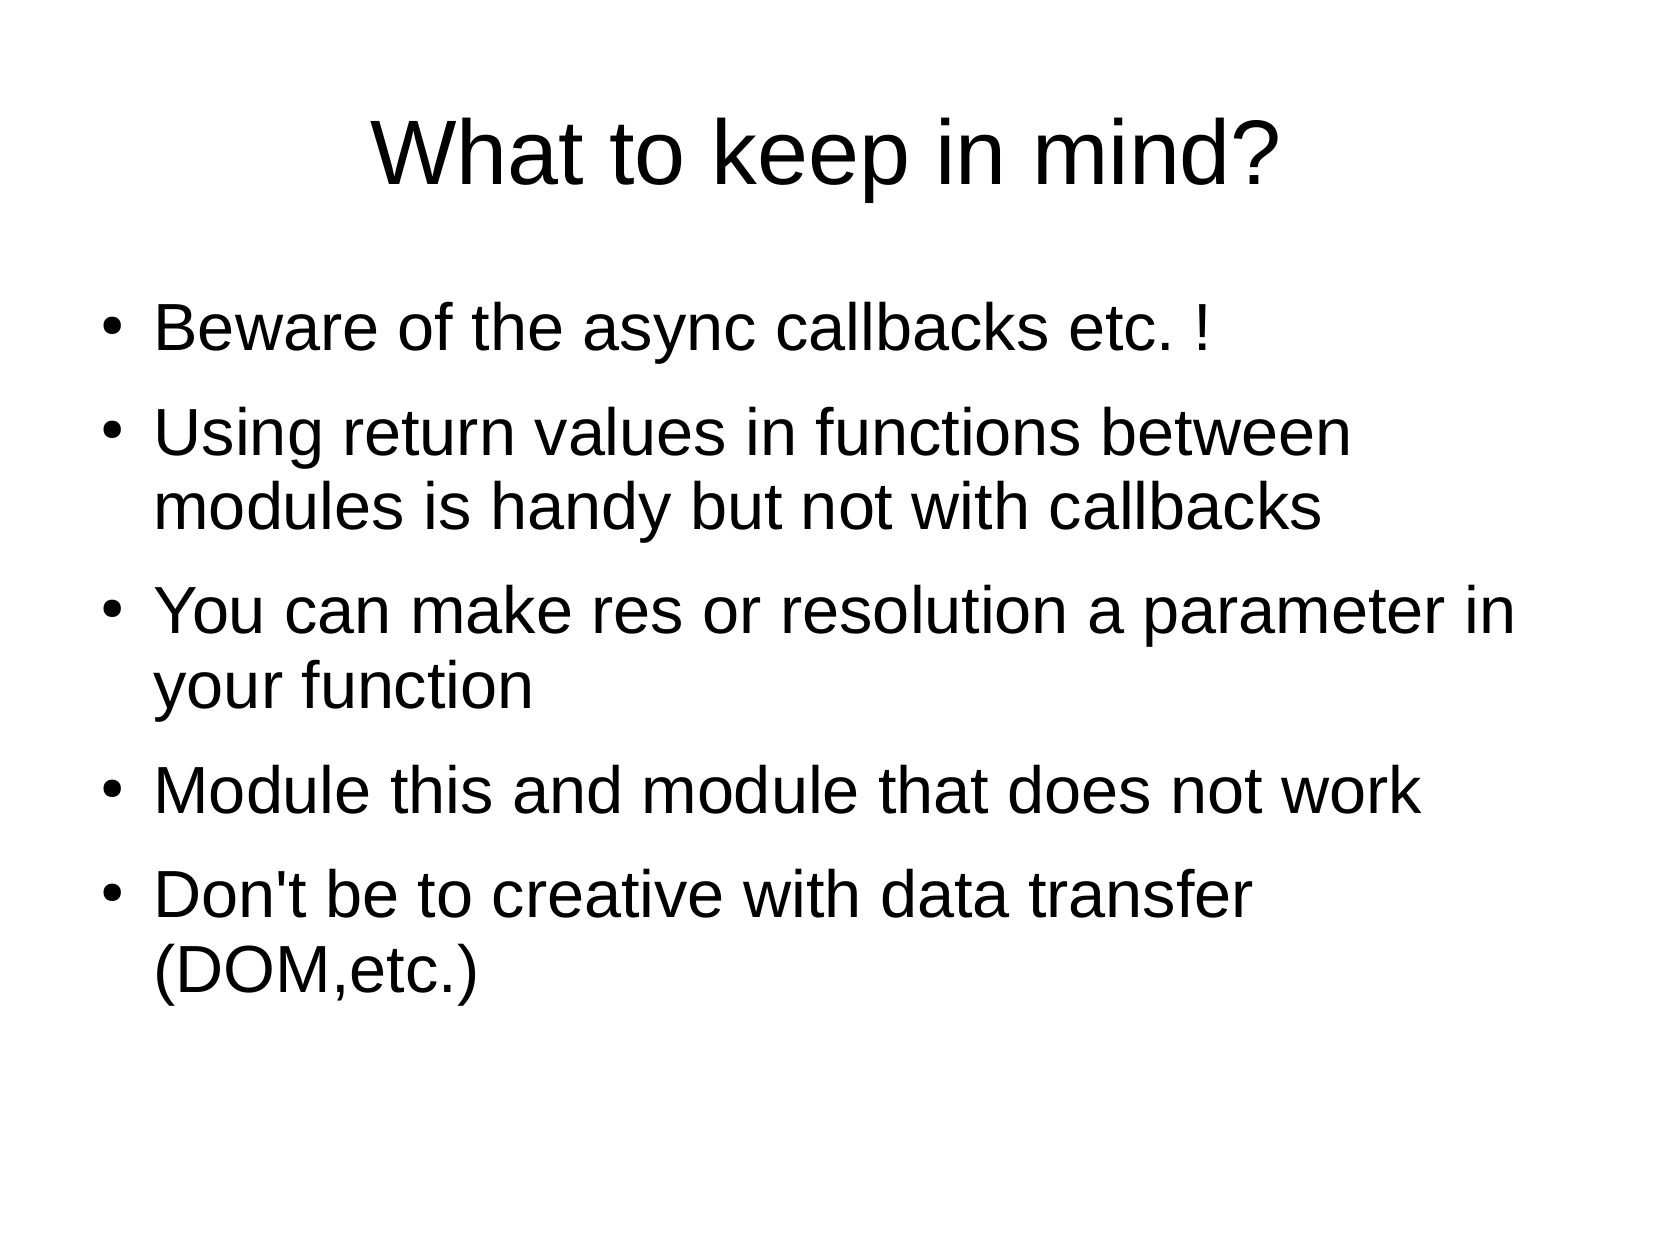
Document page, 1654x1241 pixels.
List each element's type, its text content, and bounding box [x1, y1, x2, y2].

list Beware of the async callbacks etc. ! Using return values in functions between modules is handy but not with callbacks You can make res or resolution a parameter in your function Module this and module that does not work Don't be to creative with data transfer (DOM,etc.) [82, 290, 1571, 1010]
title What to keep in mind? [82, 49, 1571, 257]
